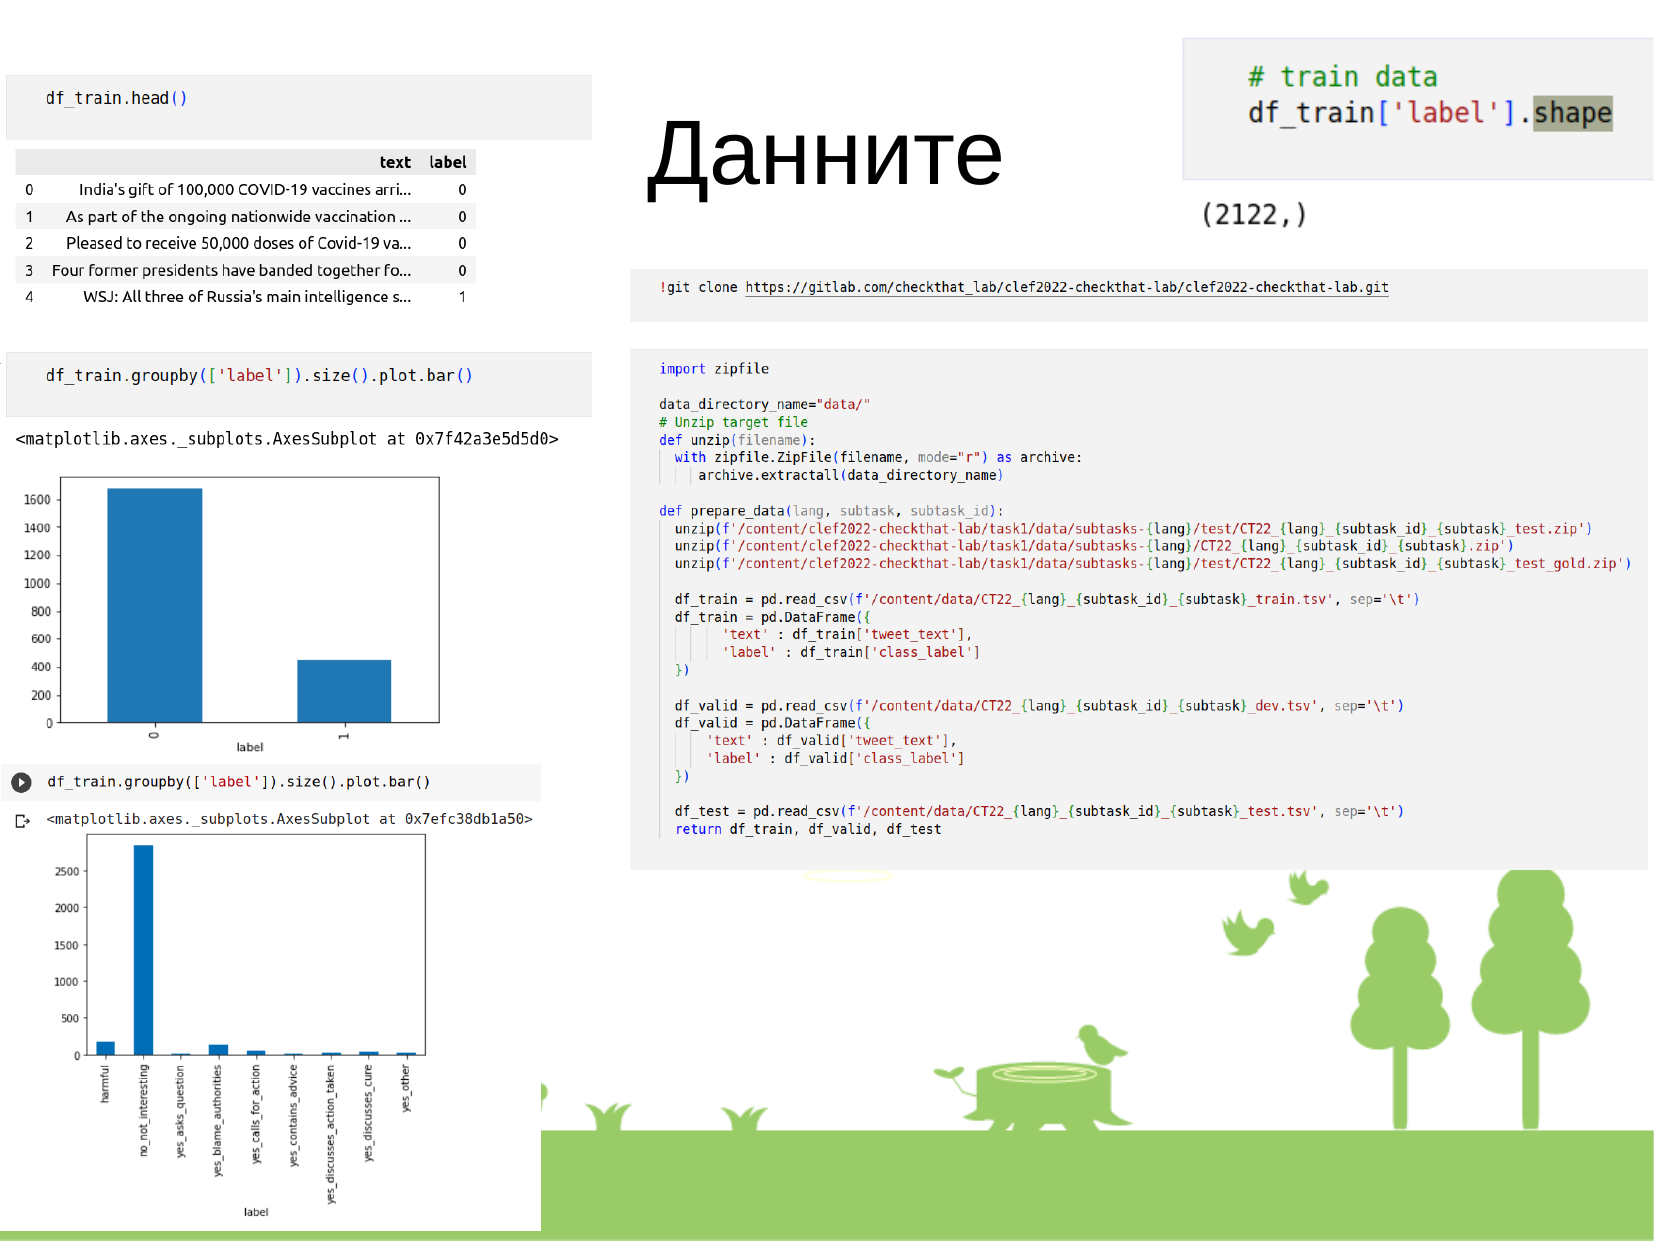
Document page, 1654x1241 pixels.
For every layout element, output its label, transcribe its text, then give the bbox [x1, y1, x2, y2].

title Данните [82, 49, 1571, 257]
picture [0, 0, 1654, 1241]
